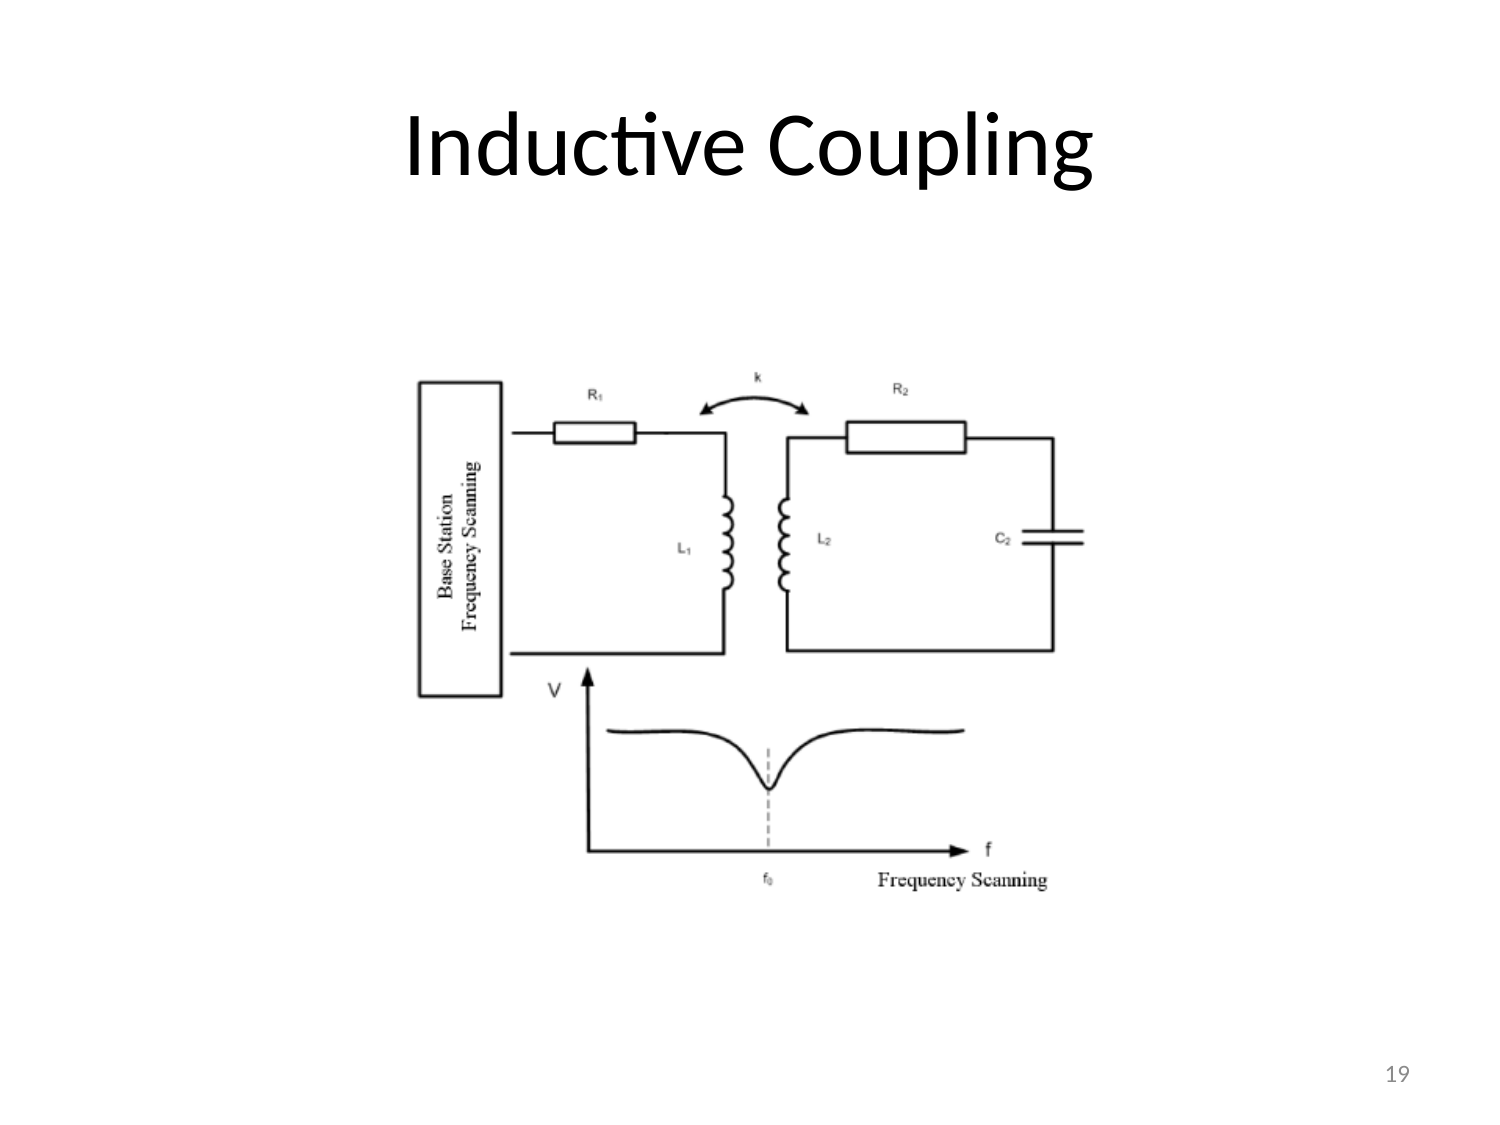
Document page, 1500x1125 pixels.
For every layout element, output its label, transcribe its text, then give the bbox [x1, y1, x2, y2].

title Inductive Coupling [75, 45, 1425, 233]
slide_number <number> [1074, 1042, 1425, 1103]
picture [315, 338, 1185, 929]
